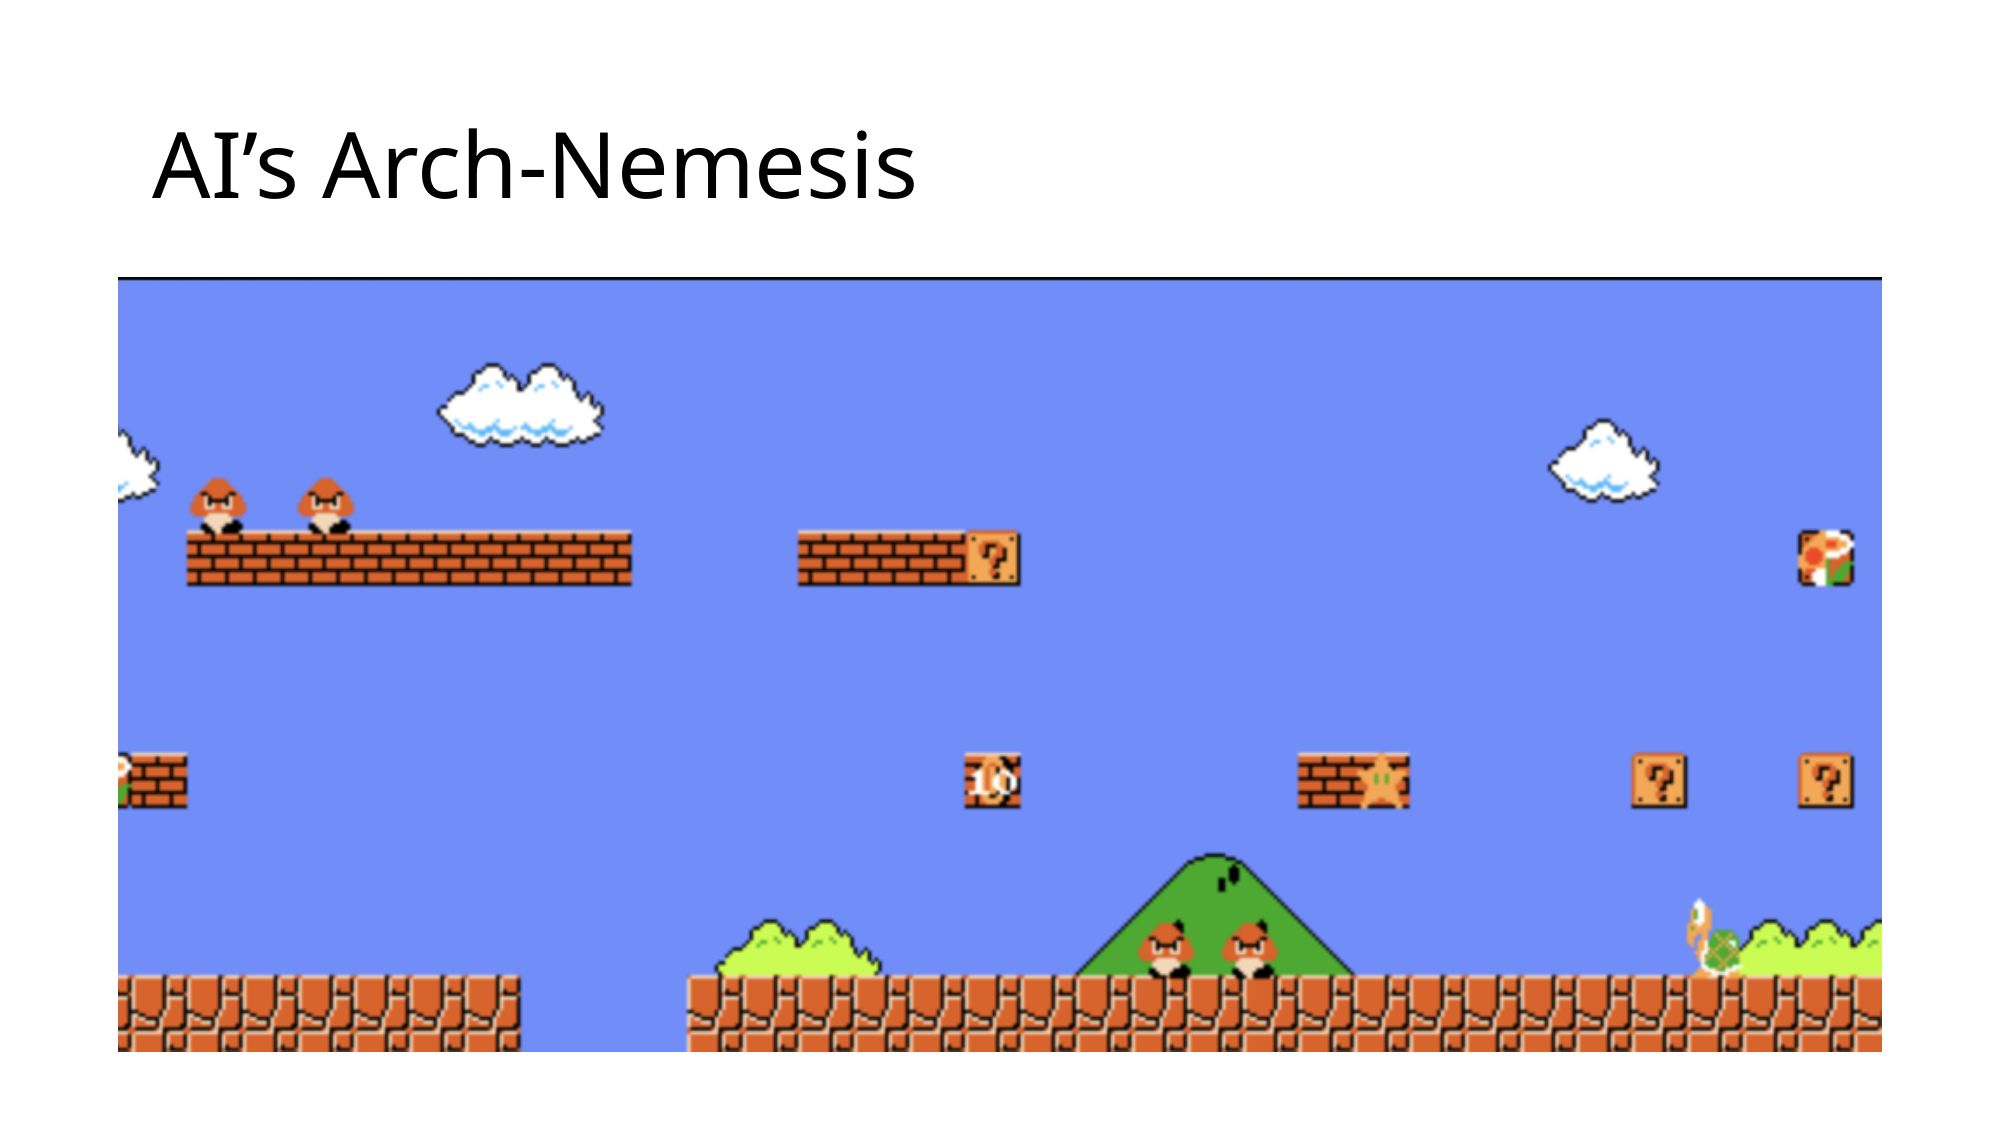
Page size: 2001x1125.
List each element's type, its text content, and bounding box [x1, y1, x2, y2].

title AI’s Arch-Nemesis [137, 59, 1863, 277]
picture [118, 277, 1882, 1052]
